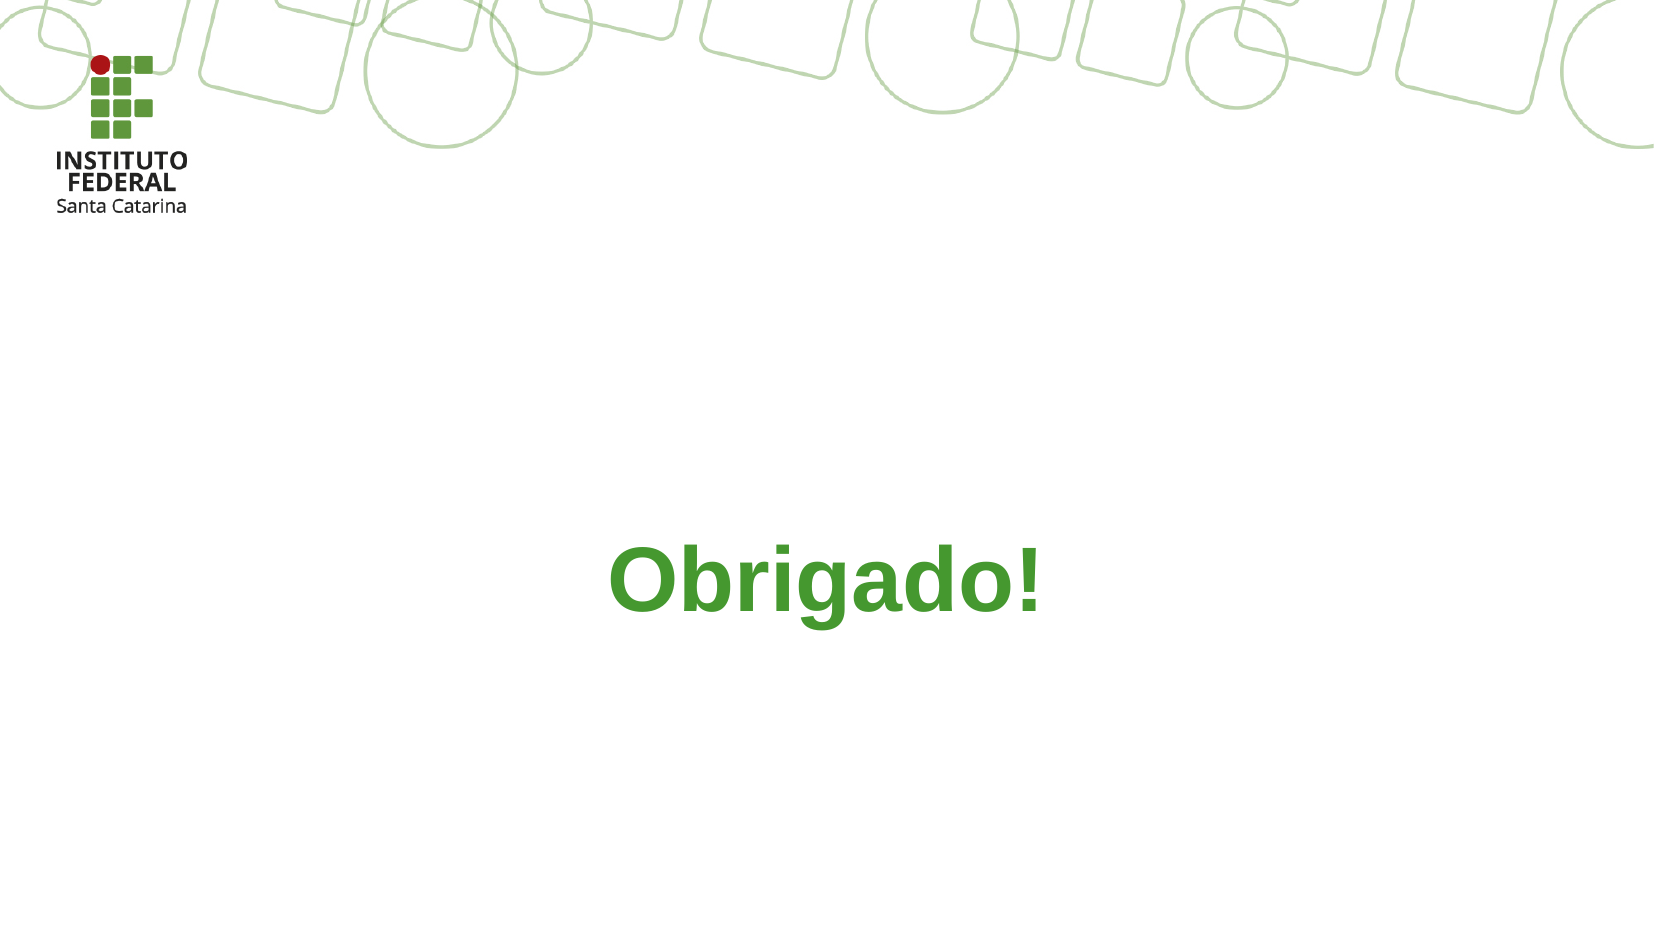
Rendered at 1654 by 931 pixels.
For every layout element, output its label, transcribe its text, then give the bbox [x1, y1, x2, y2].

title Obrigado! [171, 519, 1483, 631]
